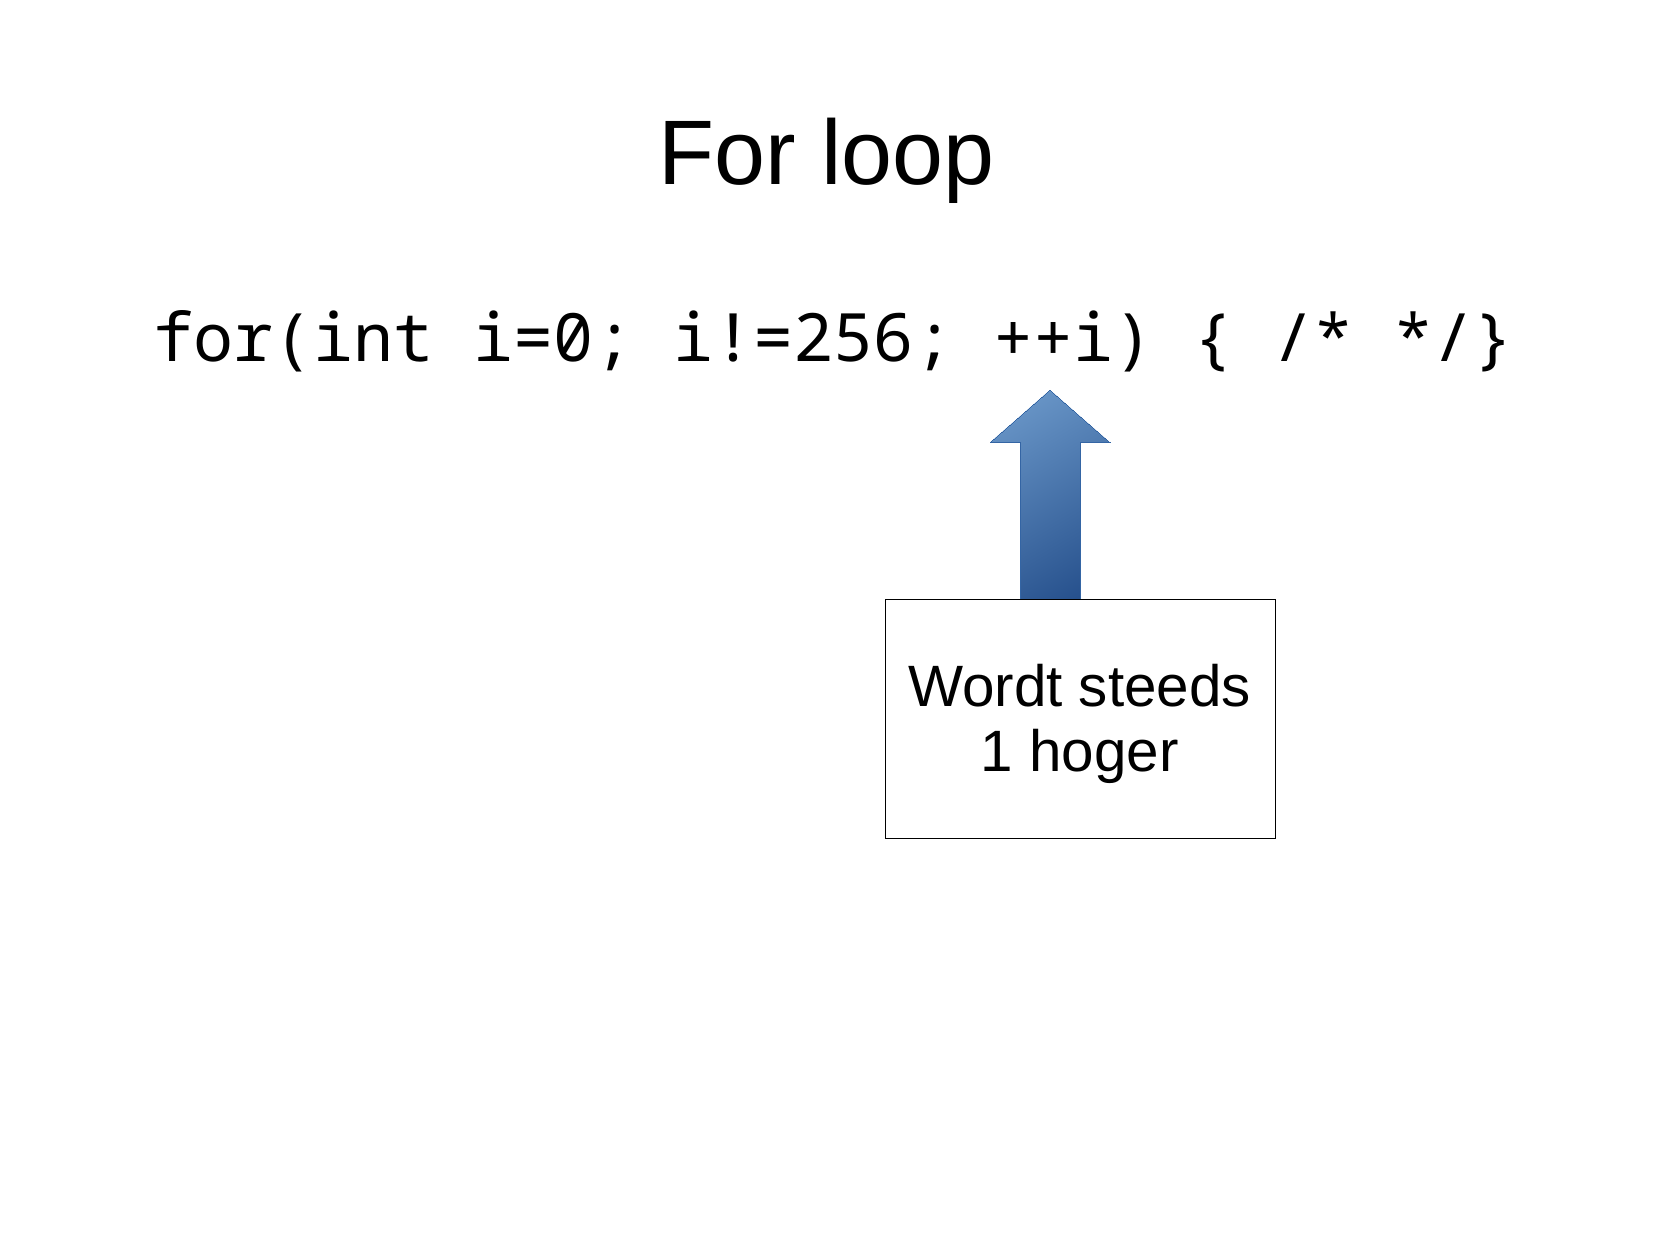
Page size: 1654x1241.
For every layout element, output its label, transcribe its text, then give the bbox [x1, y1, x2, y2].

list for(int i=0; i!=256; ++i) { /* */} [82, 290, 1571, 1010]
title For loop [82, 49, 1571, 257]
text_box Wordt steeds 1 hoger [885, 599, 1276, 839]
text_box [990, 390, 1111, 599]
